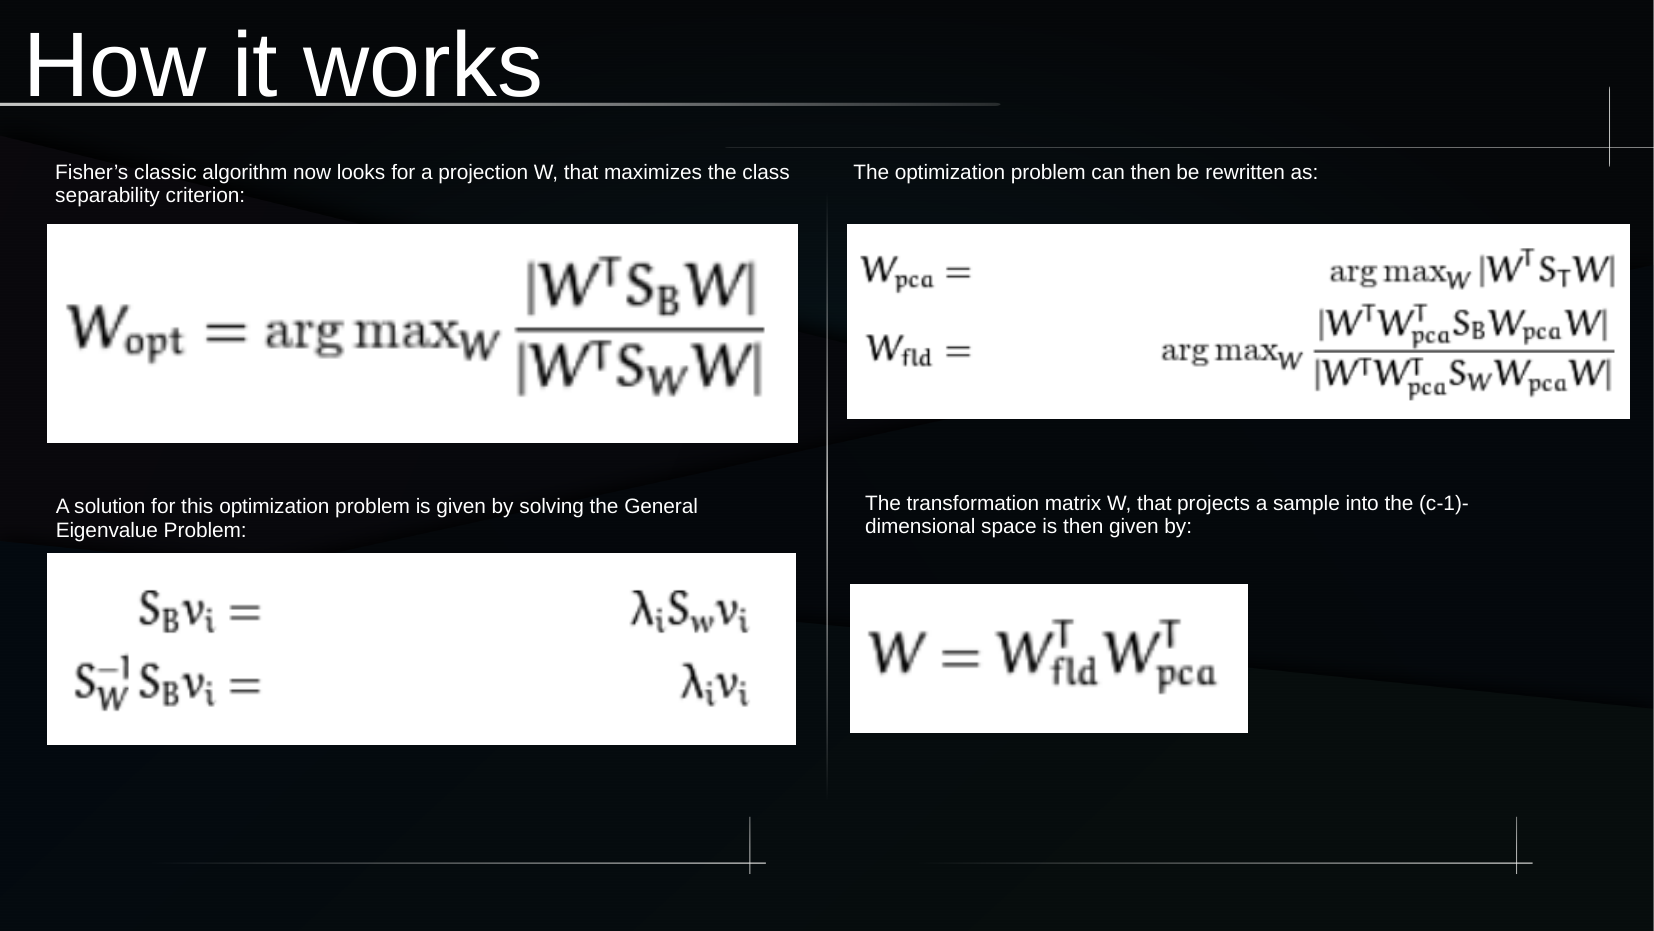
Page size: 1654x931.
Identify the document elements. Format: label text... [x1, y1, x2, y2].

title How it works [23, 11, 1589, 119]
text_box The transformation matrix W, that projects a sample into the (c-1)-dimensional space is then given by: [850, 484, 1587, 546]
picture [0, 0, 1654, 931]
text_box The optimization problem can then be rewritten as: [838, 153, 1334, 192]
text_box Fisher’s classic algorithm now looks for a projection W, that maximizes the class separability criterion: [40, 153, 815, 215]
text_box A solution for this optimization problem is given by solving the General Eigenvalue Problem: [41, 487, 804, 550]
